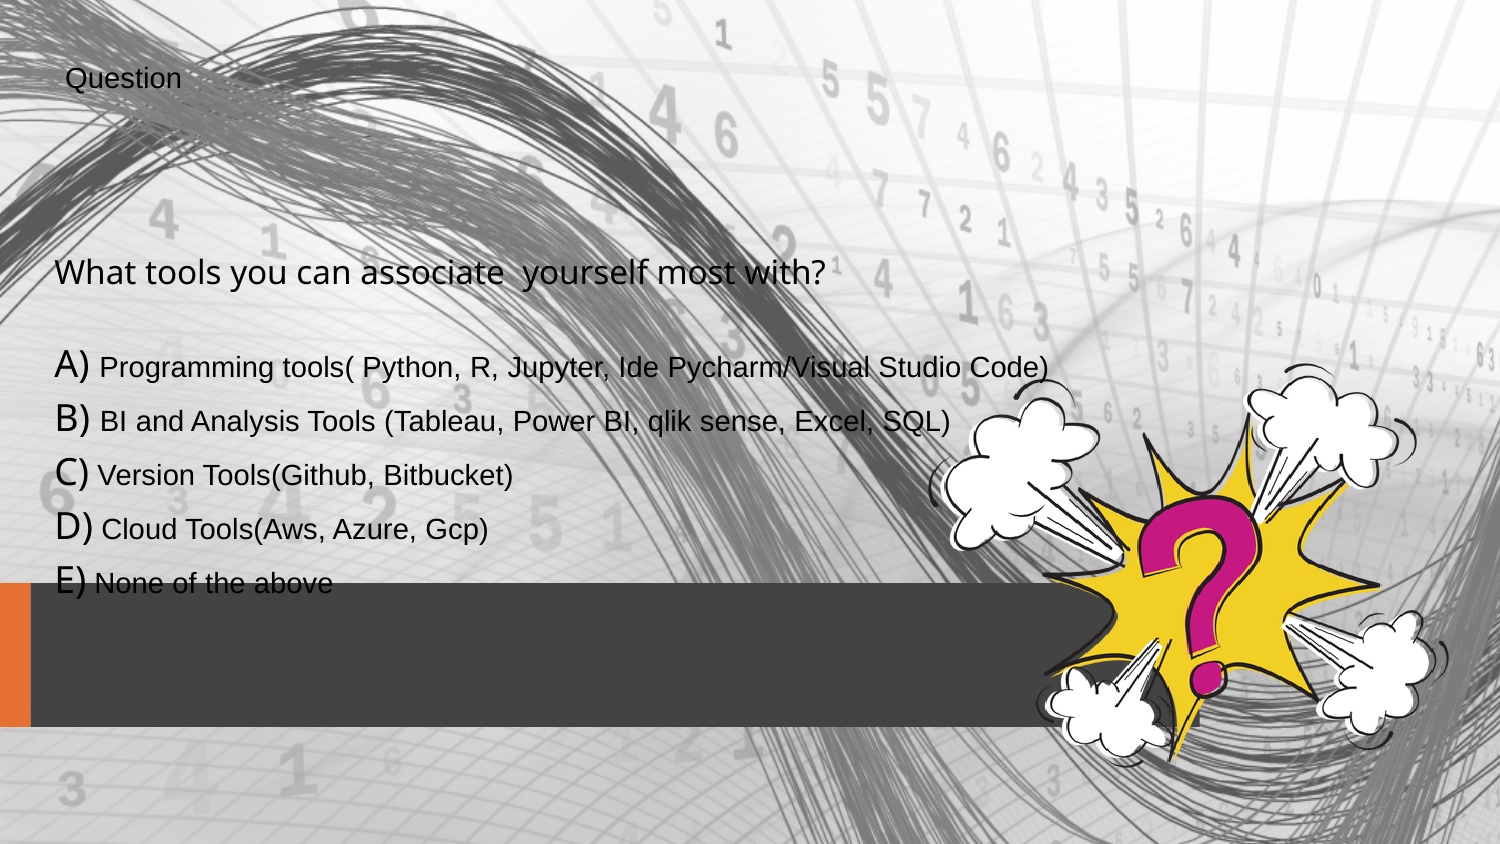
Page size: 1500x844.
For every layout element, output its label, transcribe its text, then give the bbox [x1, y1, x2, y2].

title Question [50, 27, 1401, 126]
picture [0, 0, 1500, 844]
text_box What tools you can associate yourself most with? A) Programming tools( Python, R, Jupyter, Ide Pycharm/Visual Studio Code) B) BI and Analysis Tools (Tableau, Power BI, qlik sense, Excel, SQL) C) Version Tools(Github, Bitbucket) D) Cloud Tools(Aws, Azure, Gcp) E) None of the above [39, 134, 1066, 750]
